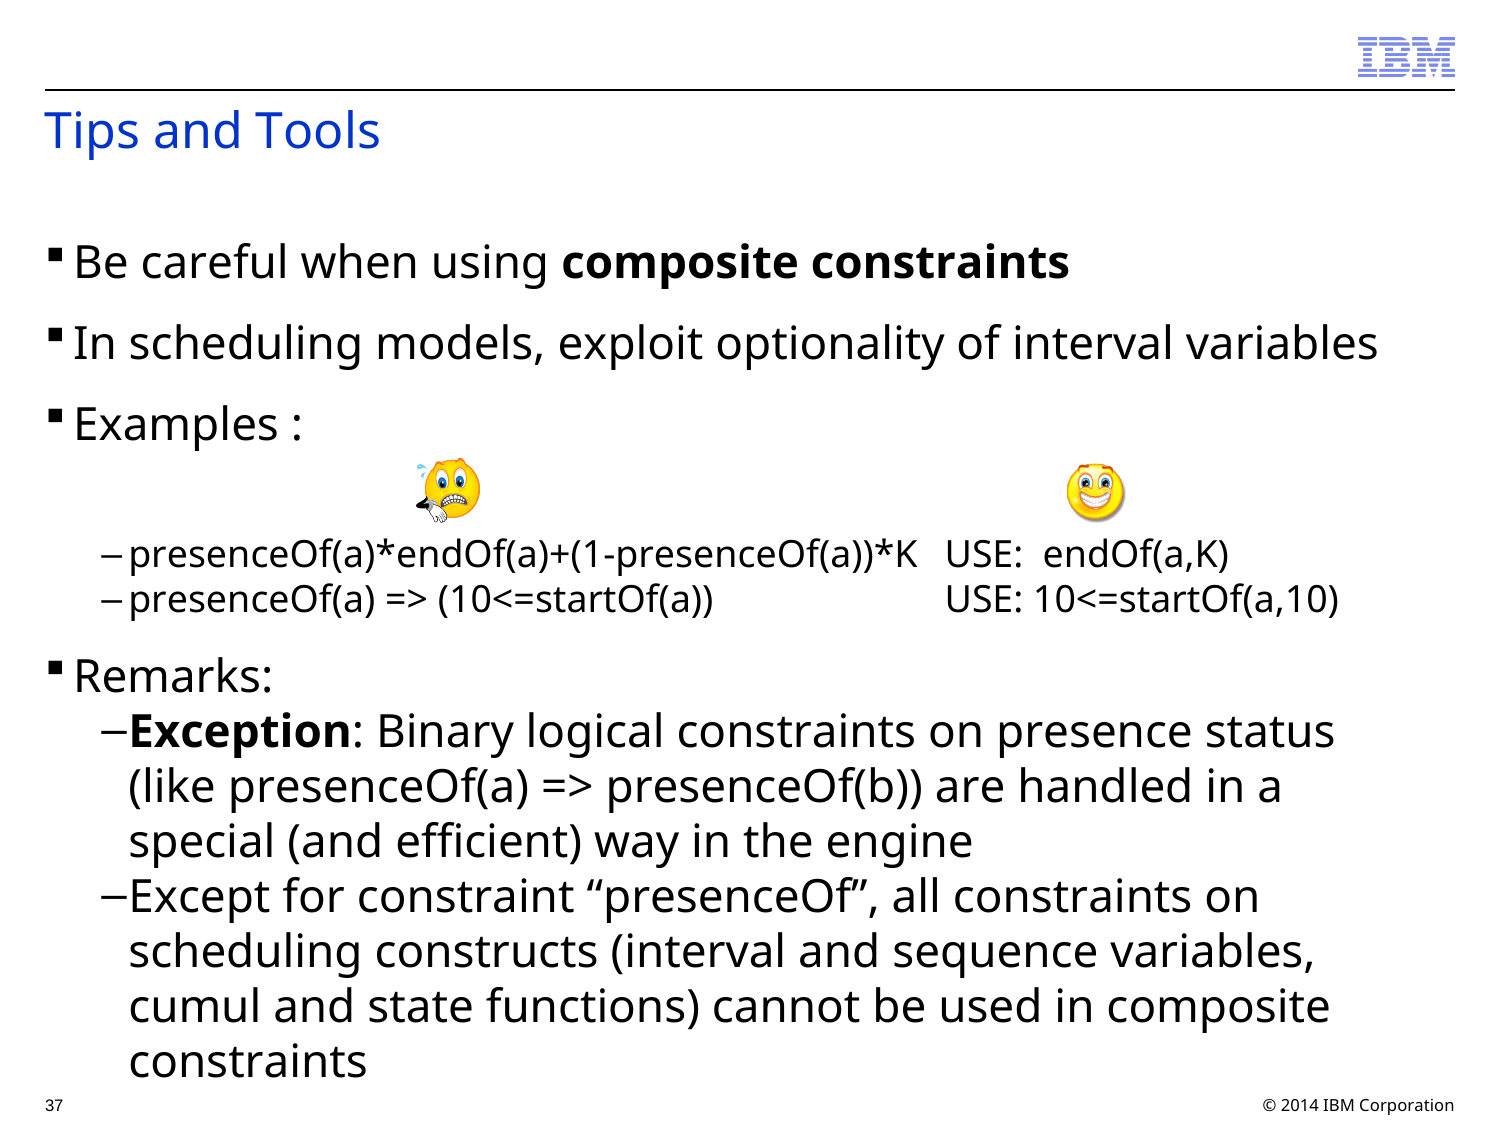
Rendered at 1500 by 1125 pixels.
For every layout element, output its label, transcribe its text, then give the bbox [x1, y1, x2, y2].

title Tips and Tools [29, 97, 1500, 203]
picture [1064, 462, 1126, 523]
picture [416, 457, 481, 523]
list Be careful when using composite constraints In scheduling models, exploit optionality of interval variables Examples : presenceOf(a)*endOf(a)+(1-presenceOf(a))*K USE: endOf(a,K) presenceOf(a) => (10<=startOf(a)) USE: 10<=startOf(a,10) Remarks: Exception: Binary logical constraints on presence status (like presenceOf(a) => presenceOf(b)) are handled in a special (and efficient) way in the engine Except for constraint “presenceOf”, all constraints on scheduling constructs (interval and sequence variables, cumul and state functions) cannot be used in composite constraints [29, 224, 1426, 1066]
picture [1358, 37, 1455, 77]
